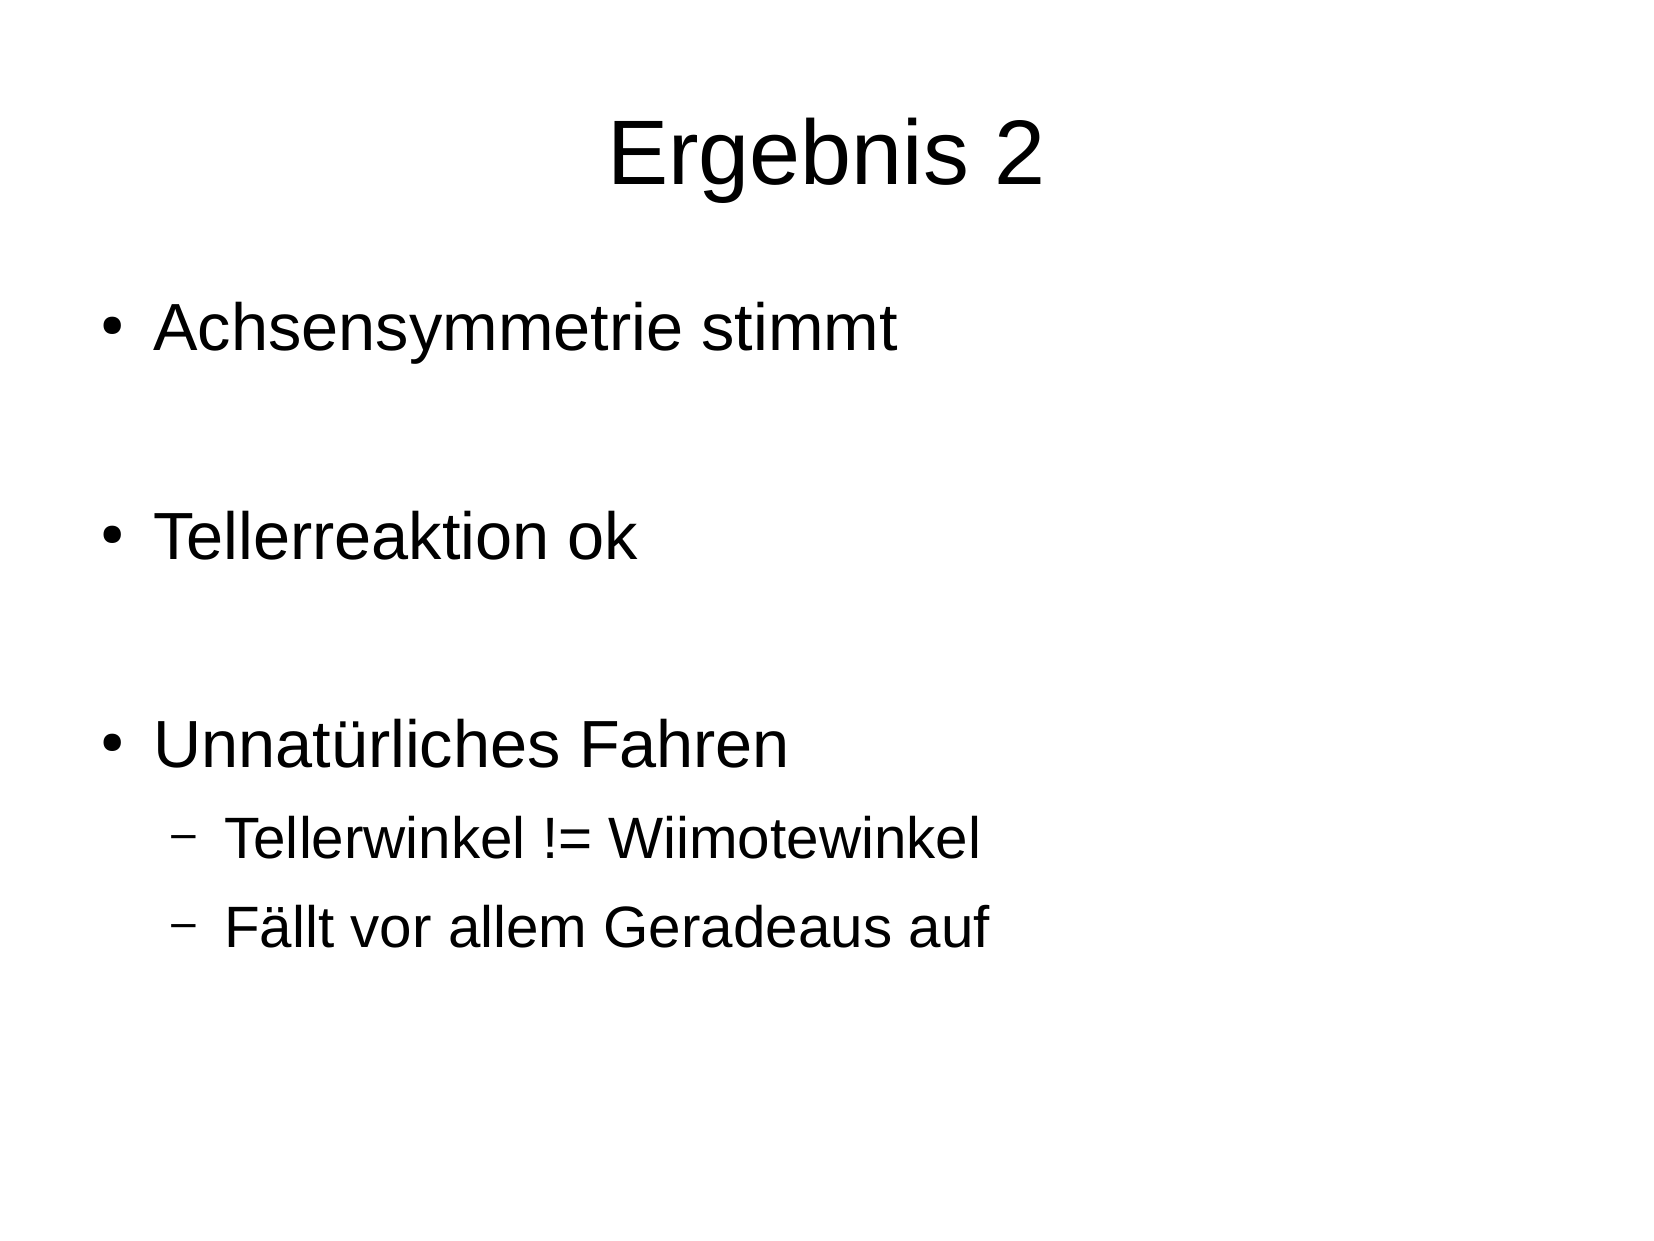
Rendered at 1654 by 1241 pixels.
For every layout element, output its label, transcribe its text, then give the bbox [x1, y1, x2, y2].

title Ergebnis 2 [82, 49, 1571, 257]
list Achsensymmetrie stimmt Tellerreaktion ok Unnatürliches Fahren Tellerwinkel != Wiimotewinkel Fällt vor allem Geradeaus auf [82, 290, 1571, 1010]
